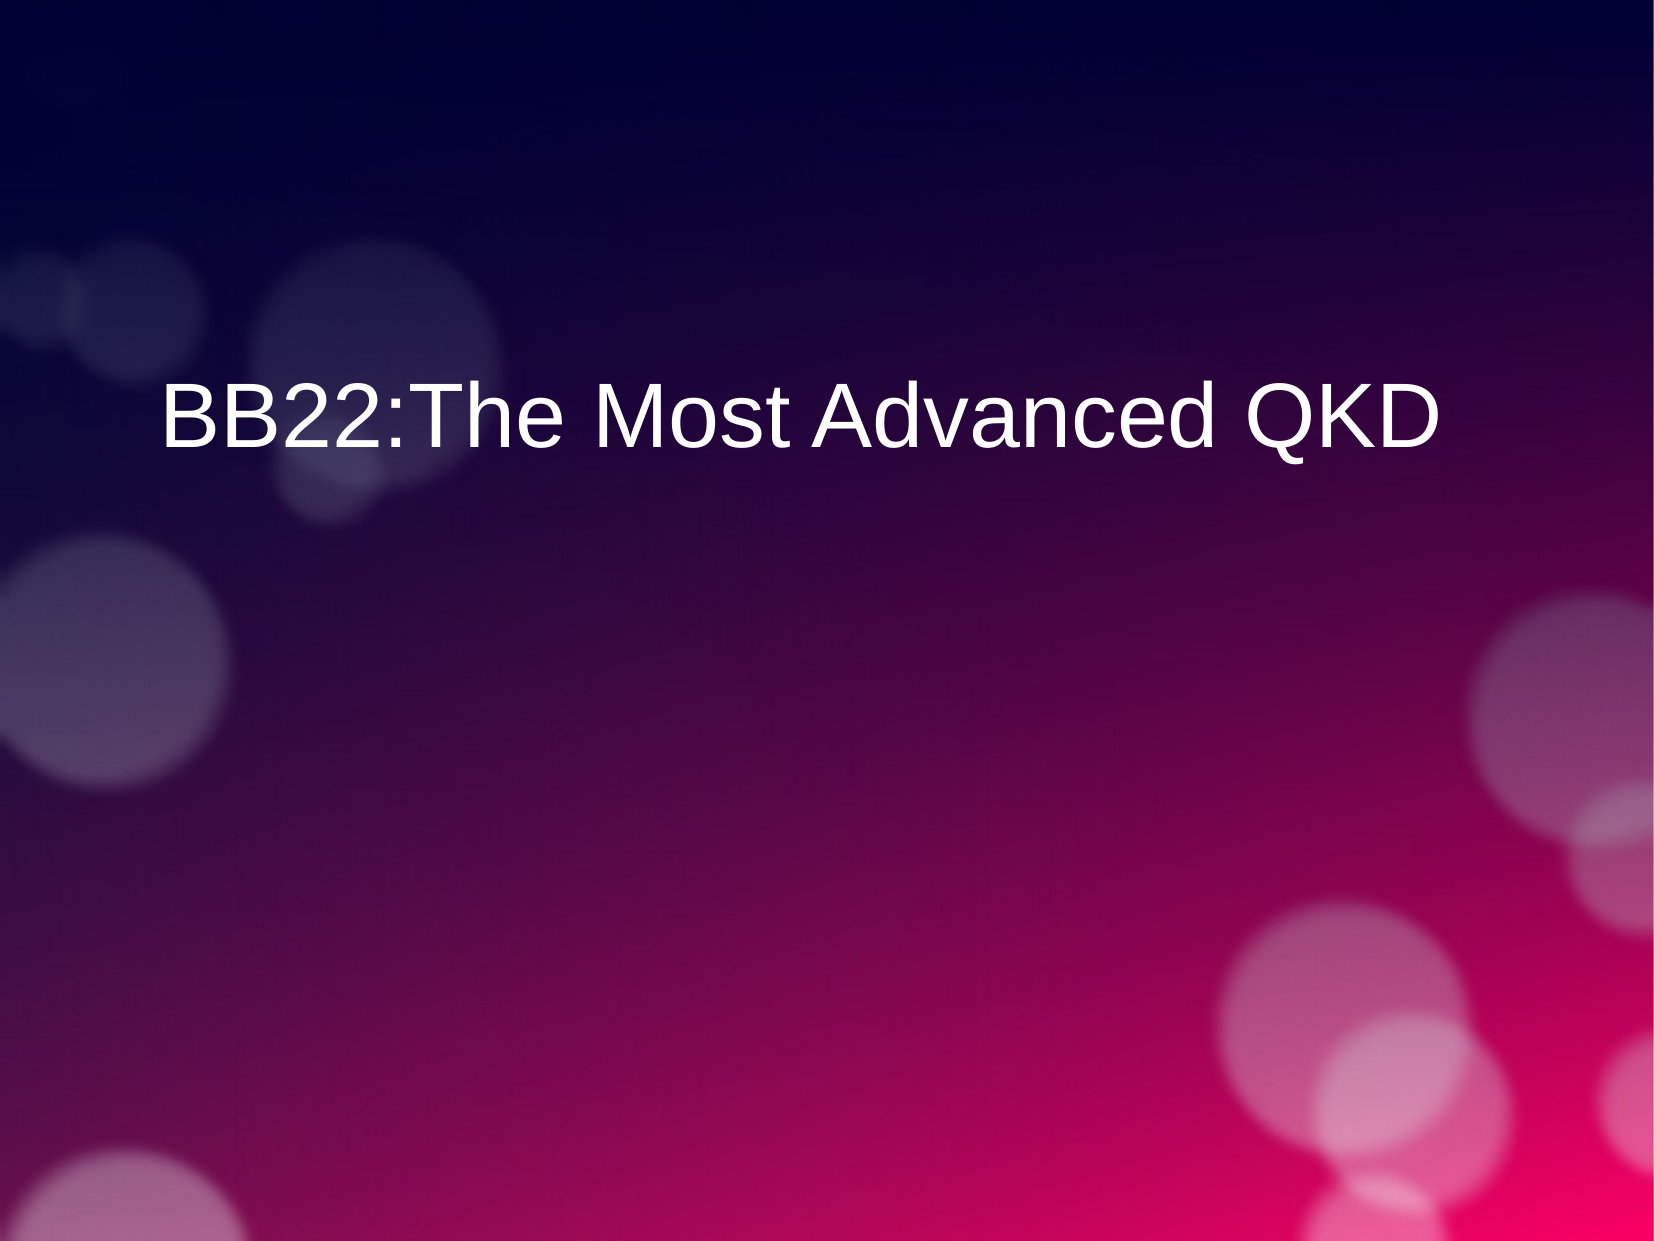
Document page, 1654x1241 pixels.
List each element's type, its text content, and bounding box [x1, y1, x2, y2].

picture [0, 0, 1654, 1241]
title BB22:The Most Advanced QKD [82, 312, 1571, 520]
